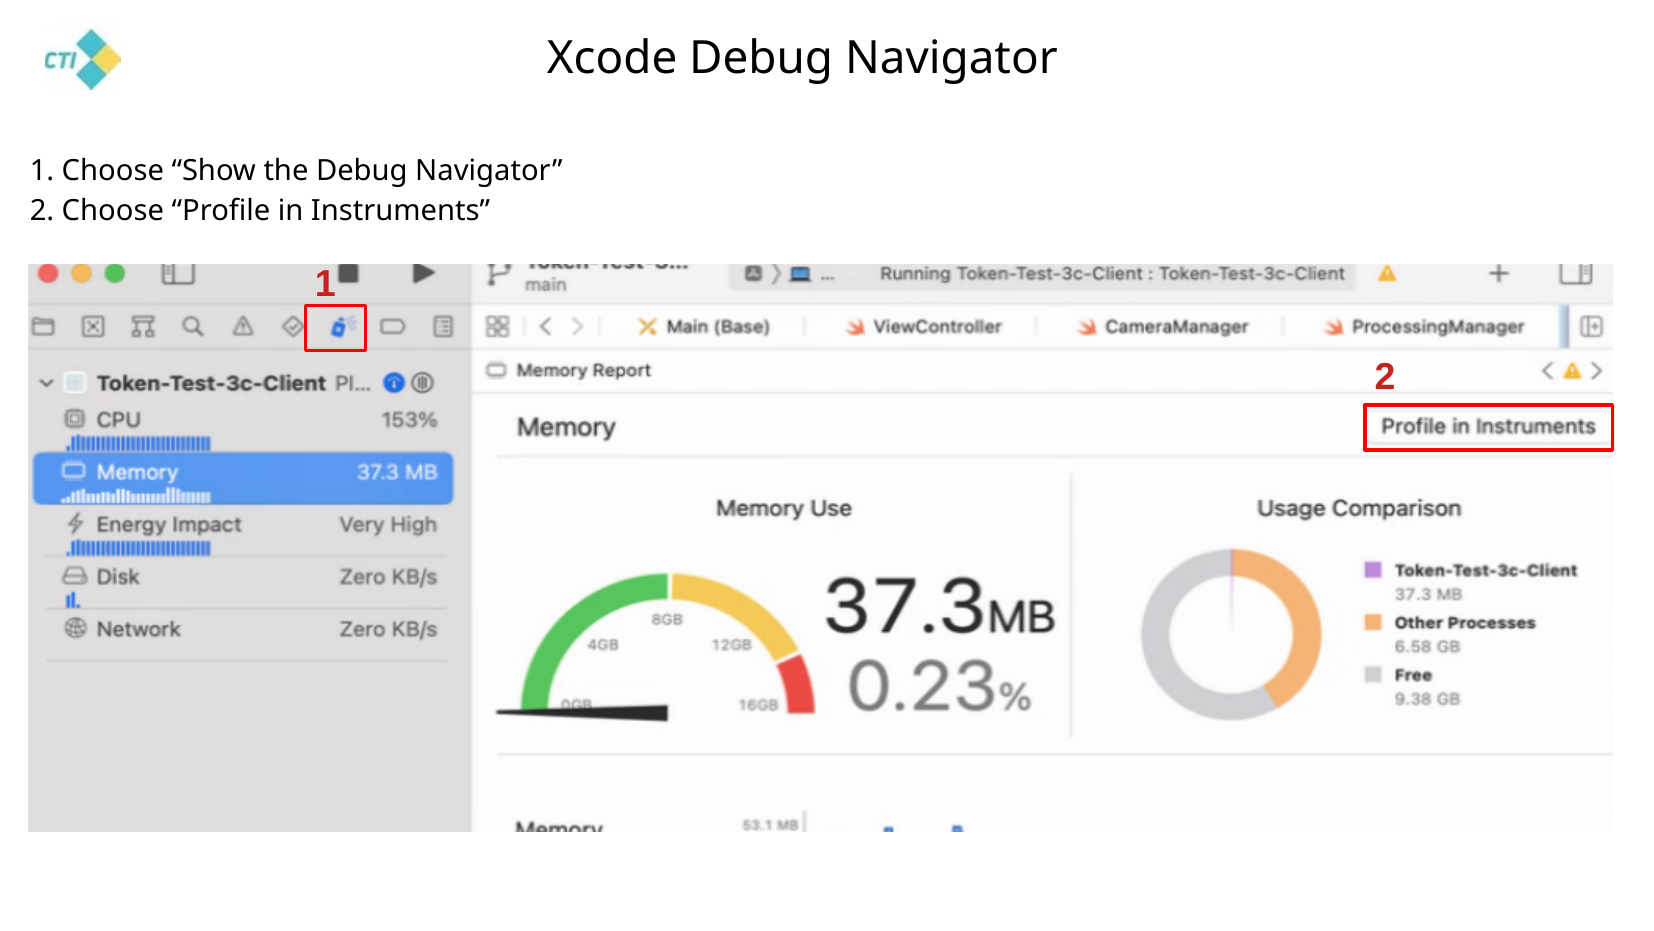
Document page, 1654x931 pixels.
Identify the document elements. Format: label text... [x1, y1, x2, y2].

text_box Xcode Debug Navigator [225, 17, 1381, 136]
picture [1367, 407, 1611, 448]
picture [307, 307, 364, 349]
picture [45, 18, 121, 91]
text_box 1 [300, 255, 351, 312]
text_box 1. Choose “Show the Debug Navigator” 2. Choose “Profile in Instruments” [15, 142, 1591, 916]
text_box 2 [1359, 348, 1411, 406]
picture [28, 264, 1613, 832]
